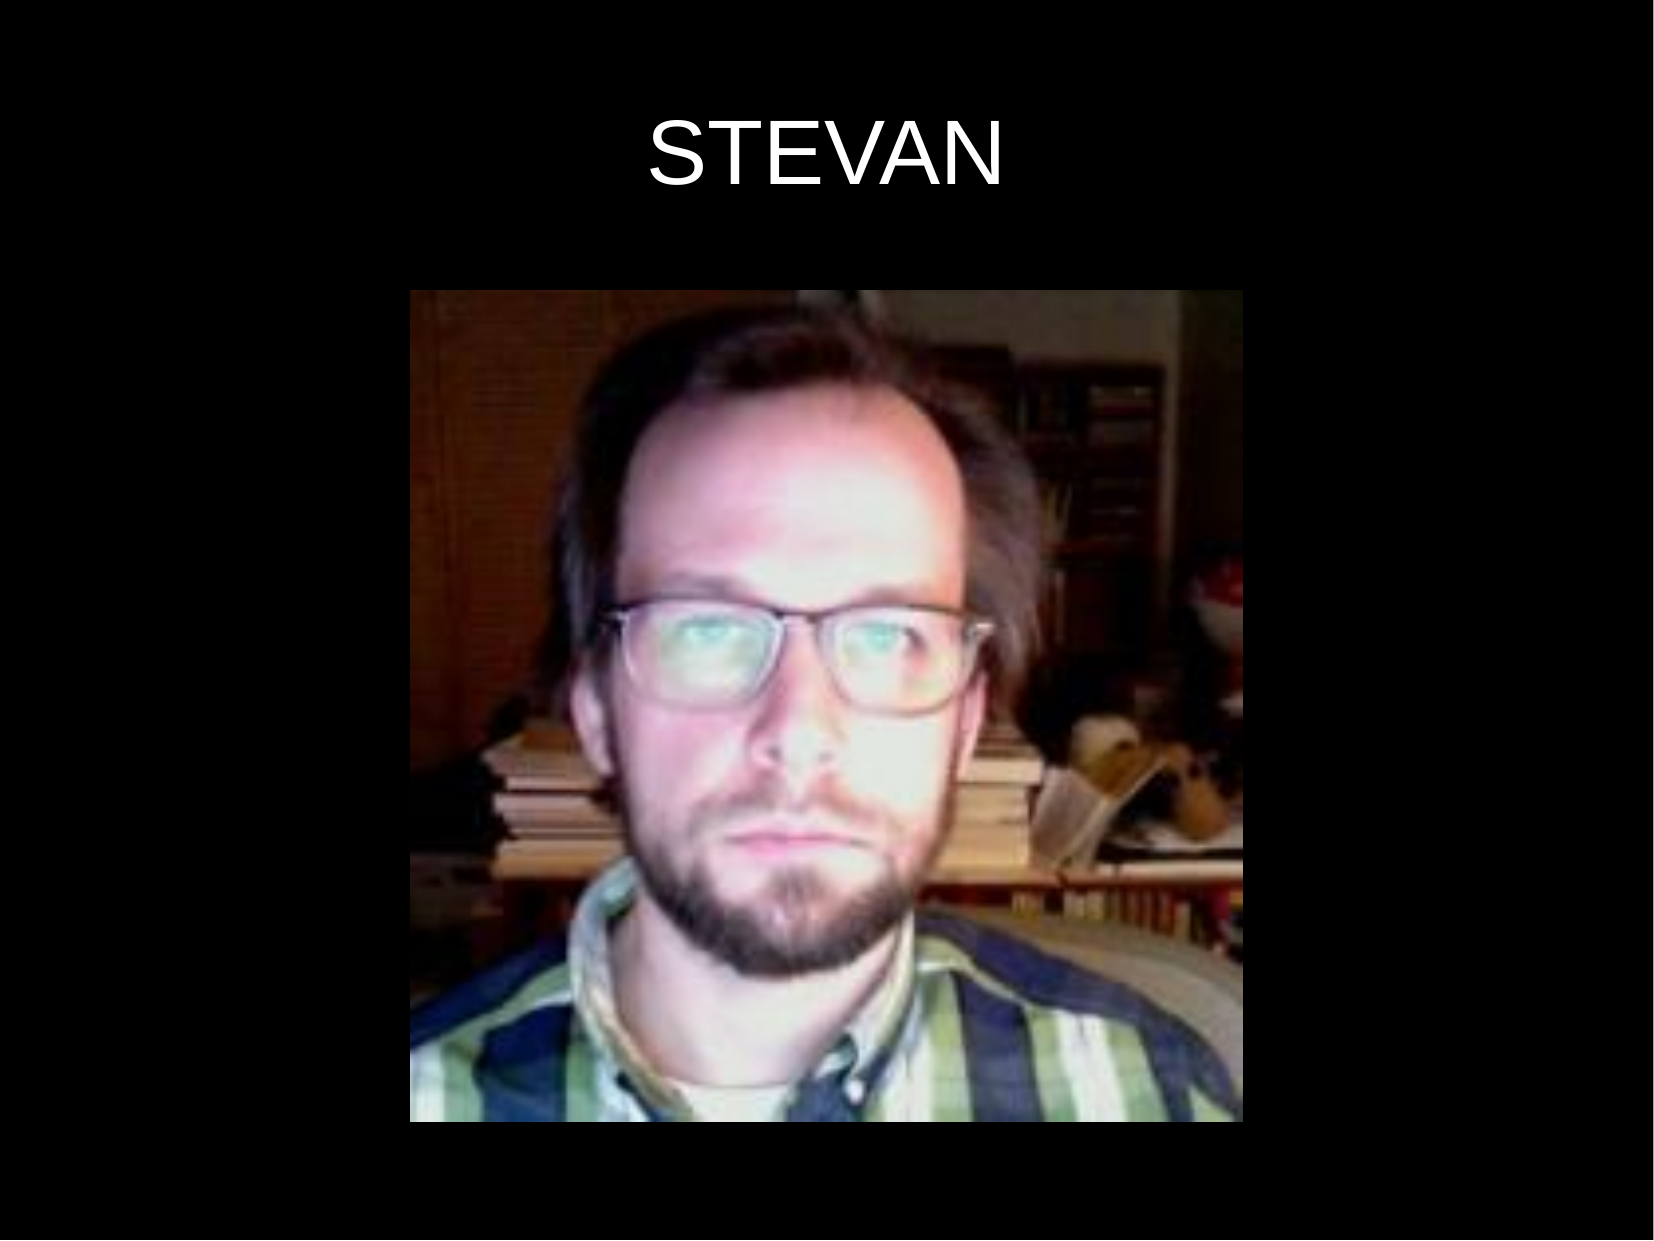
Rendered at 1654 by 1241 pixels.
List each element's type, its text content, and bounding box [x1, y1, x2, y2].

picture [410, 290, 1243, 1123]
title STEVAN [82, 49, 1571, 257]
